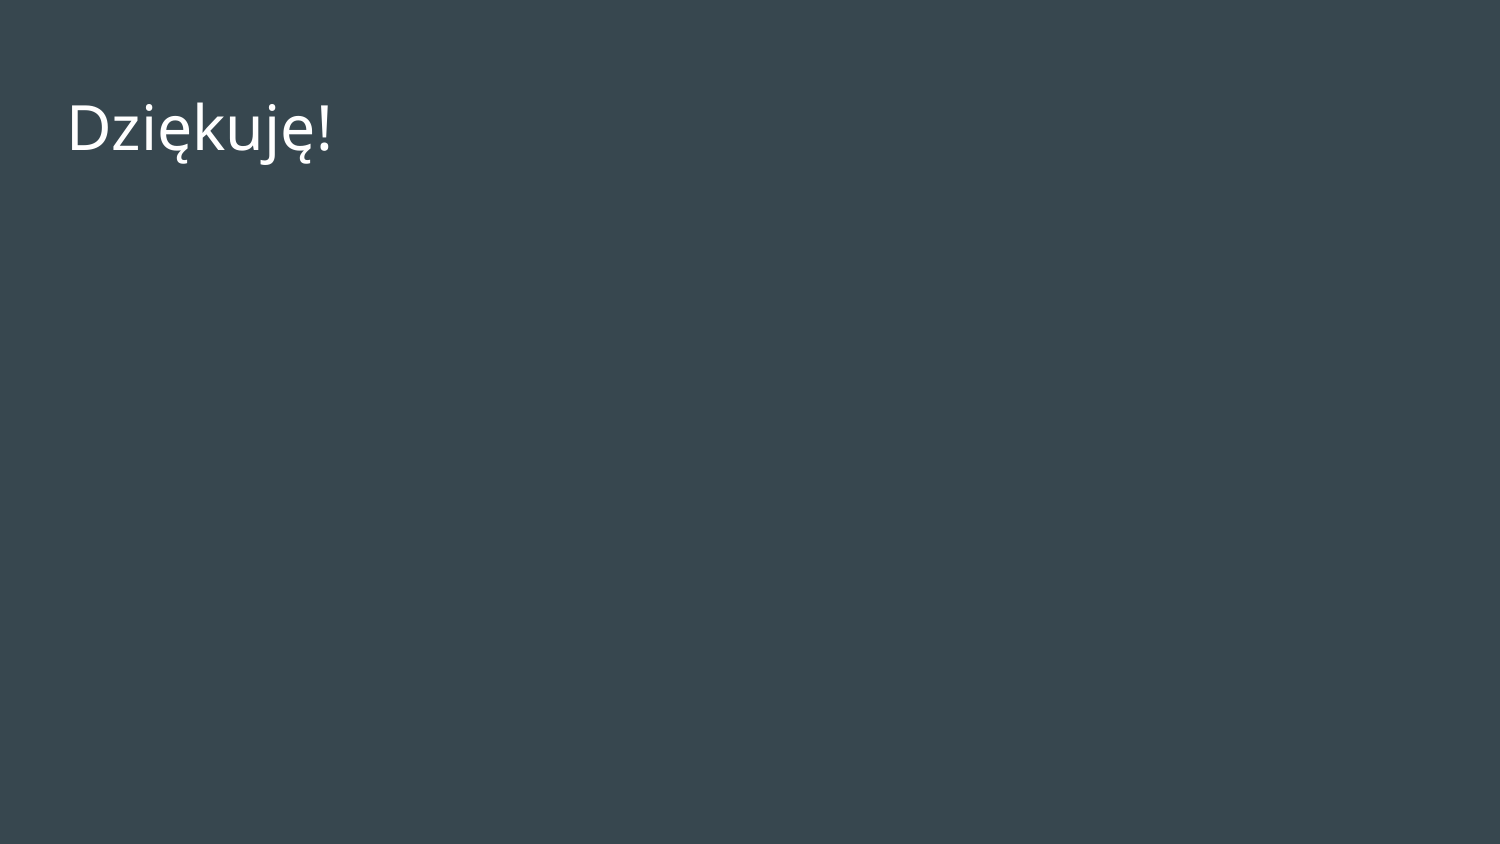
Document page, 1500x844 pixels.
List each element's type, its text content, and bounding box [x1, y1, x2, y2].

title Dziękuję! [51, 72, 1449, 167]
